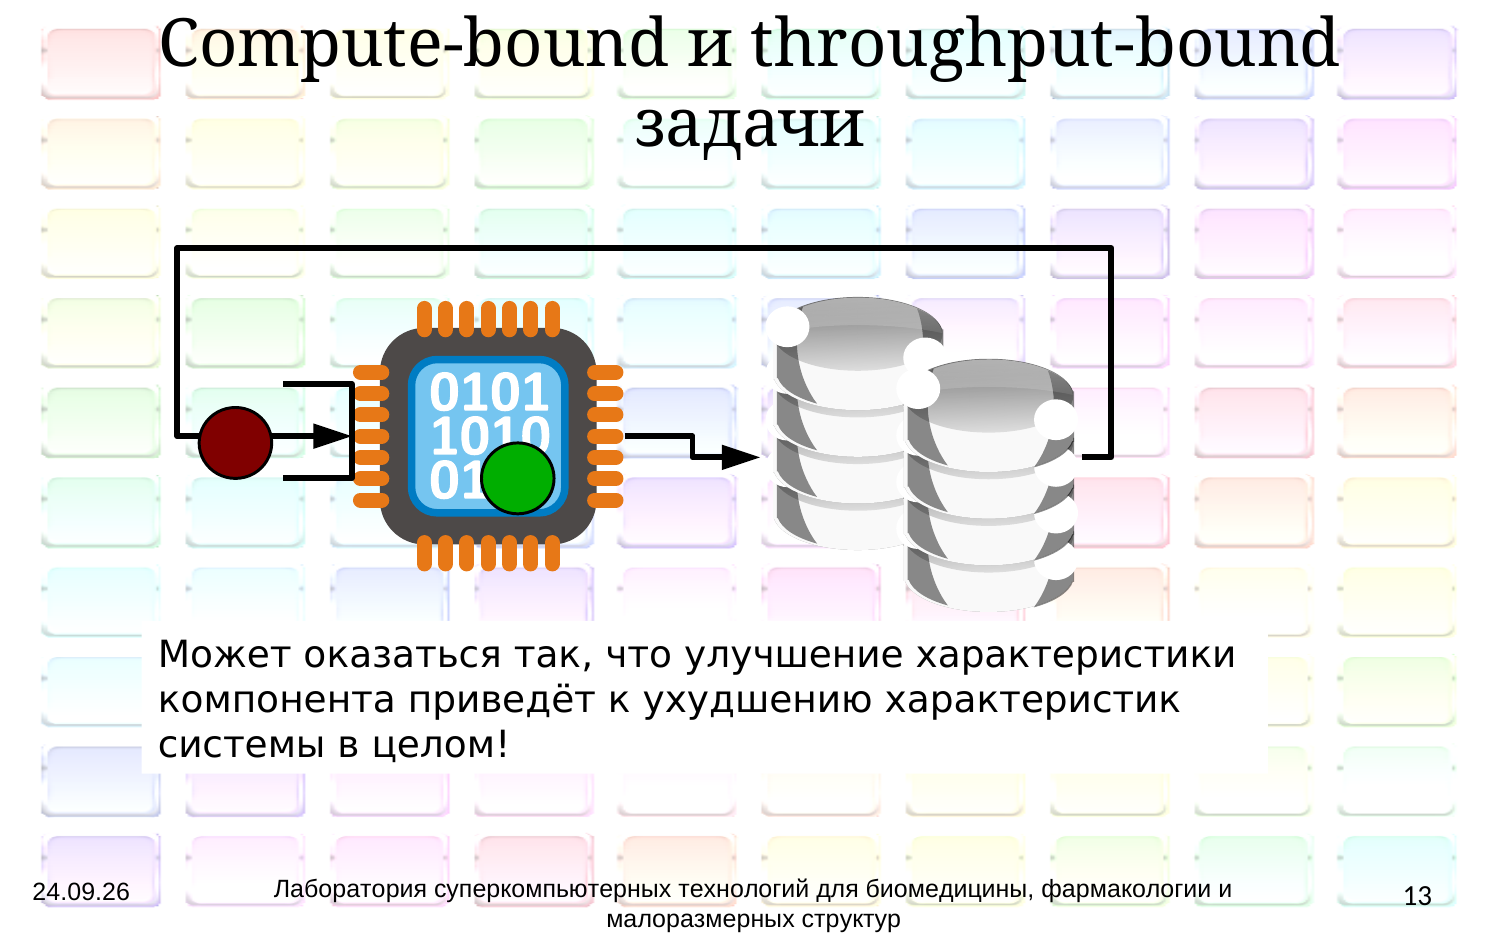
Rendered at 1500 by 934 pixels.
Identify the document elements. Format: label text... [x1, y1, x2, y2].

picture [0, 0, 1500, 934]
text_box 25.11.12 [17, 868, 184, 918]
text_box Лаборатория суперкомпьютерных технологий для биомедицины, фармакологии и малоразмерных структур [171, 864, 1338, 915]
text_box [199, 407, 272, 479]
text_box [481, 442, 555, 514]
title Compute-bound и throughput-bound задачи [75, 1, 1426, 158]
text_box <number> [1387, 868, 1473, 918]
text_box Может оказаться так, что улучшение характеристики компонента приведёт к ухудшению характеристик системы в целом! [141, 620, 1268, 774]
